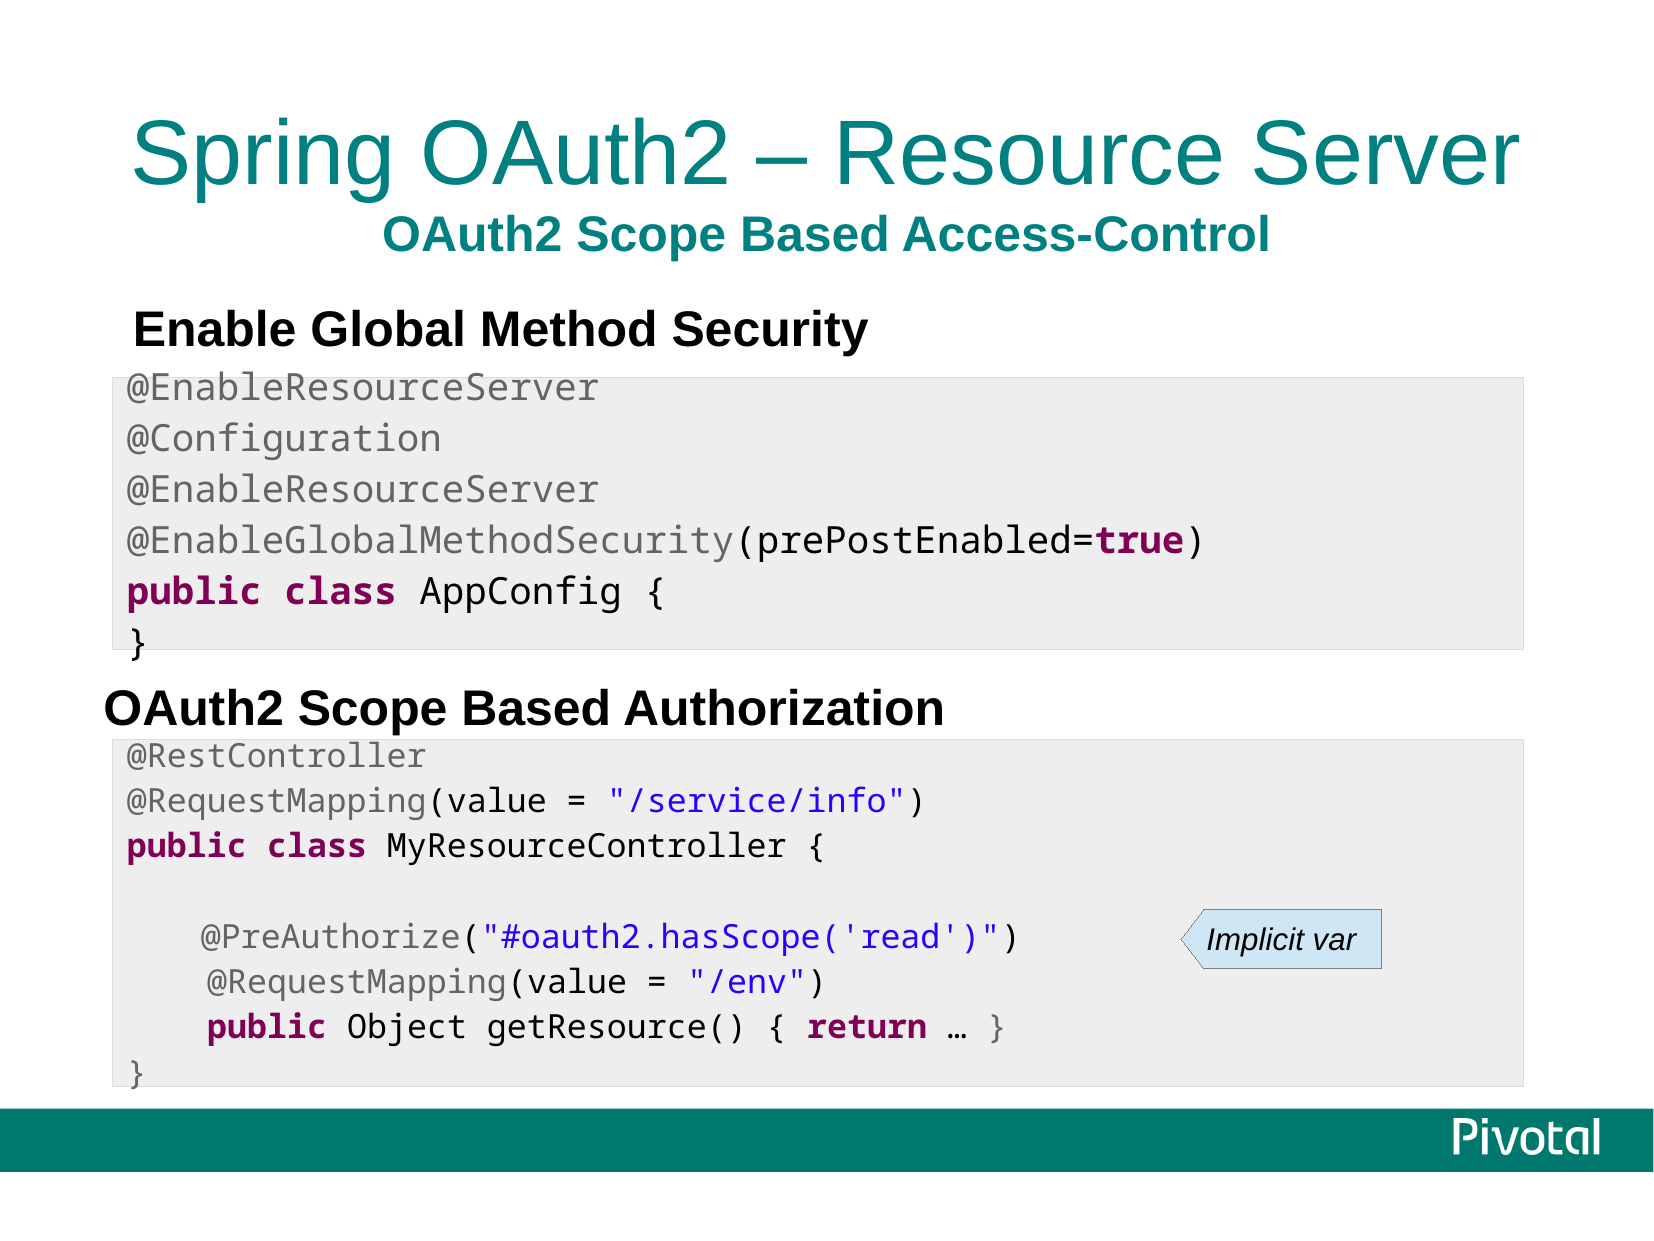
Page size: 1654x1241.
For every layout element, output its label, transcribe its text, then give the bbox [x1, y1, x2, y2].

text_box OAuth2 Scope Based Authorization [88, 673, 1565, 746]
text_box Enable Global Method Security [118, 294, 1235, 367]
text_box Implicit var [1181, 909, 1382, 969]
text_box OAuth2 Scope Based Access-Control [0, 198, 1654, 274]
title Spring OAuth2 – Resource Server [82, 49, 1571, 198]
picture [1452, 1115, 1601, 1158]
text_box @EnableResourceServer @Configuration @EnableResourceServer @EnableGlobalMethodSecurity(prePostEnabled=true) public class AppConfig { } [112, 377, 1524, 650]
text_box @RestController @RequestMapping(value = "/service/info") public class MyResourceController { @PreAuthorize("#oauth2.hasScope('read')") @RequestMapping(value = "/env") public Object getResource() { return … } } [112, 739, 1524, 1087]
